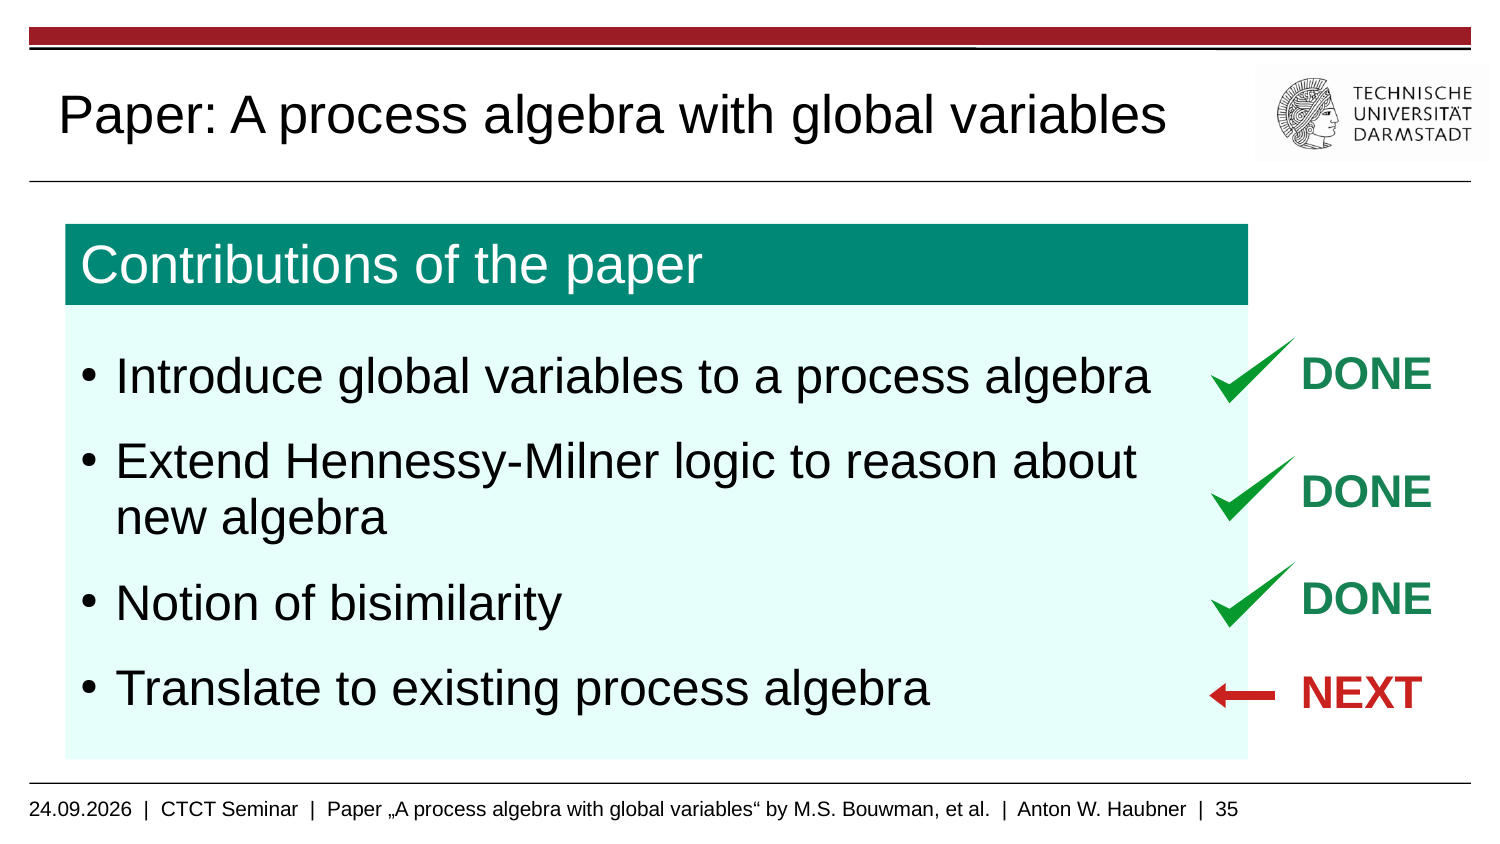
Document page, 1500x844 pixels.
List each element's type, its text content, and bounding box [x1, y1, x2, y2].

text_box DONE [1286, 459, 1462, 526]
title Paper: A process algebra with global variables [29, 63, 1199, 167]
text_box [1210, 462, 1286, 522]
picture [1255, 65, 1490, 162]
text_box Introduce global variables to a process algebra Extend Hennessy-Milner logic to reason about new algebra Notion of bisimilarity Translate to existing process algebra [65, 305, 1249, 760]
text_box Contributions of the paper [65, 223, 1249, 305]
text_box [1210, 568, 1286, 628]
text_box [1210, 344, 1286, 404]
text_box DONE [1286, 565, 1462, 632]
text_box NEXT [1286, 659, 1462, 726]
text_box DONE [1286, 340, 1462, 408]
